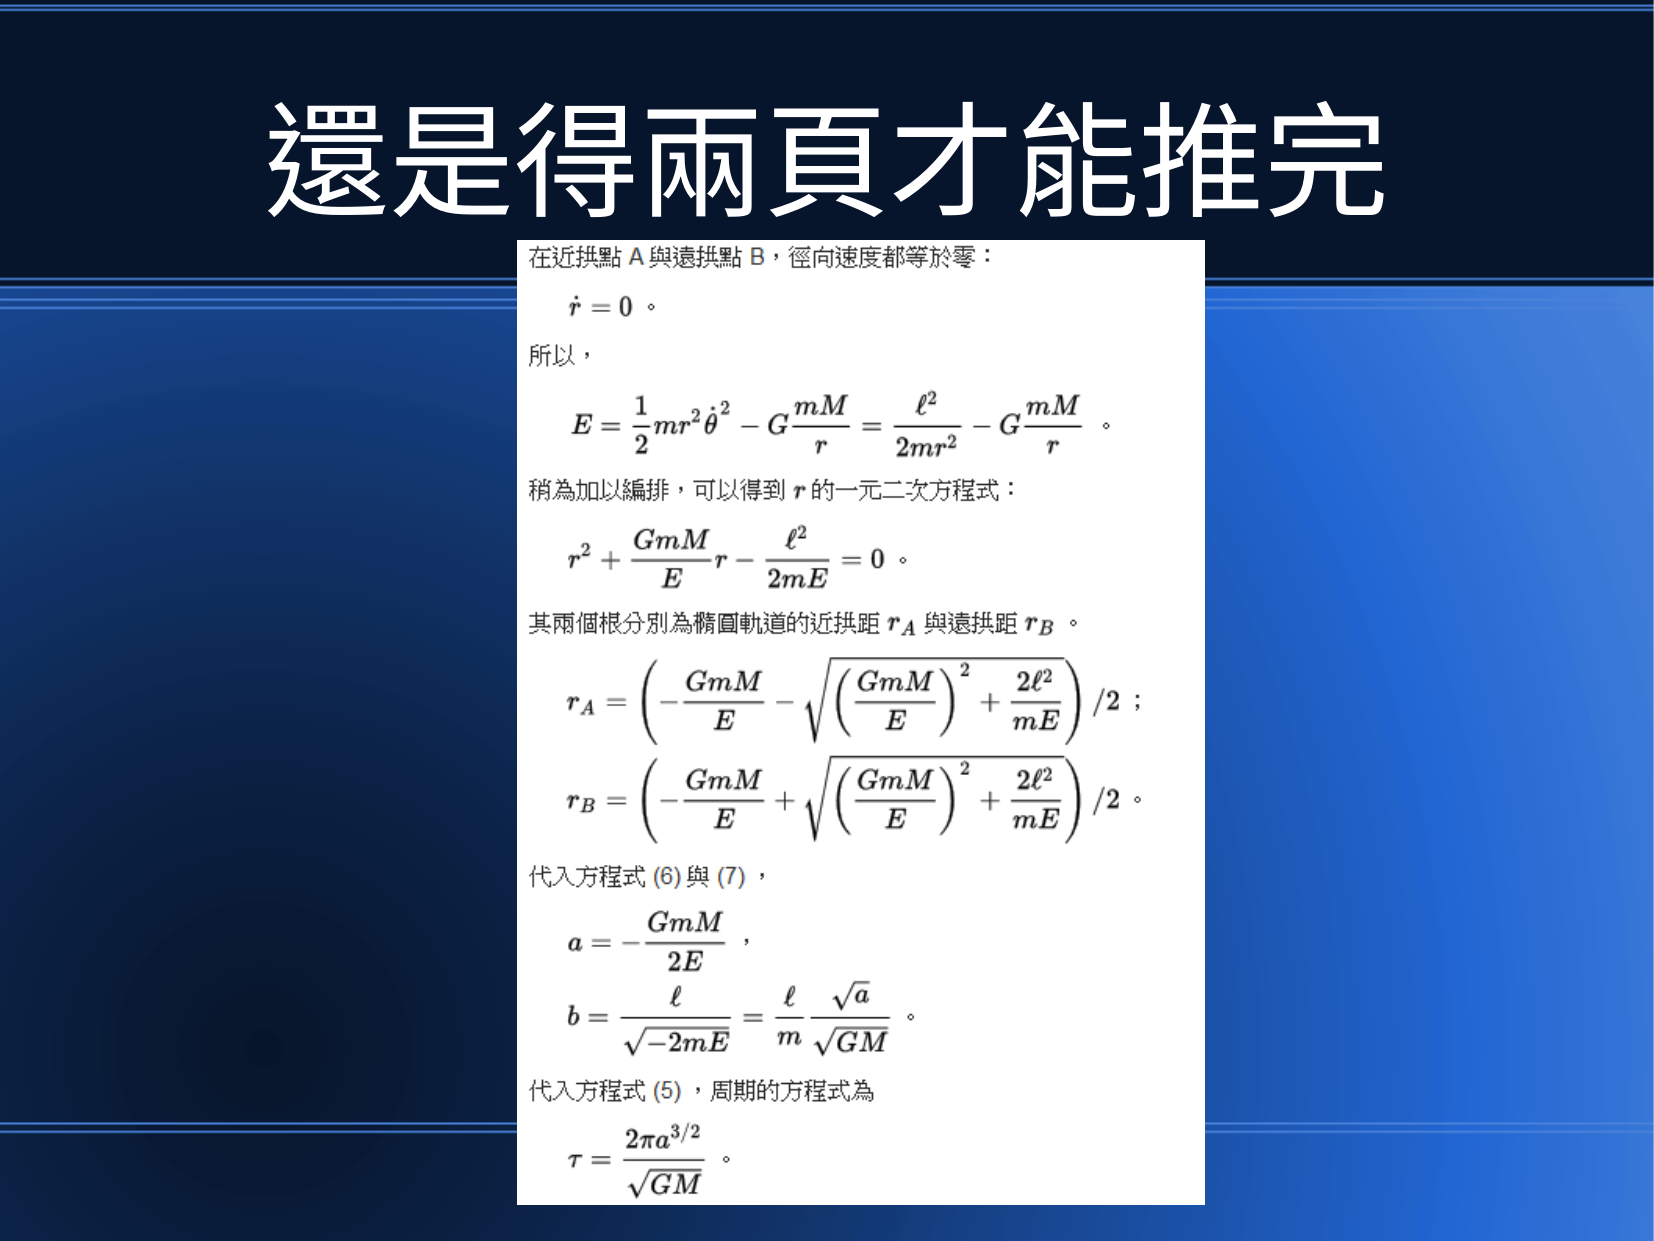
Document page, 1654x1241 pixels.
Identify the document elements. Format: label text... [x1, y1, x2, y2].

picture [0, 0, 1654, 1241]
title 還是得兩頁才能推完 [82, 49, 1571, 257]
